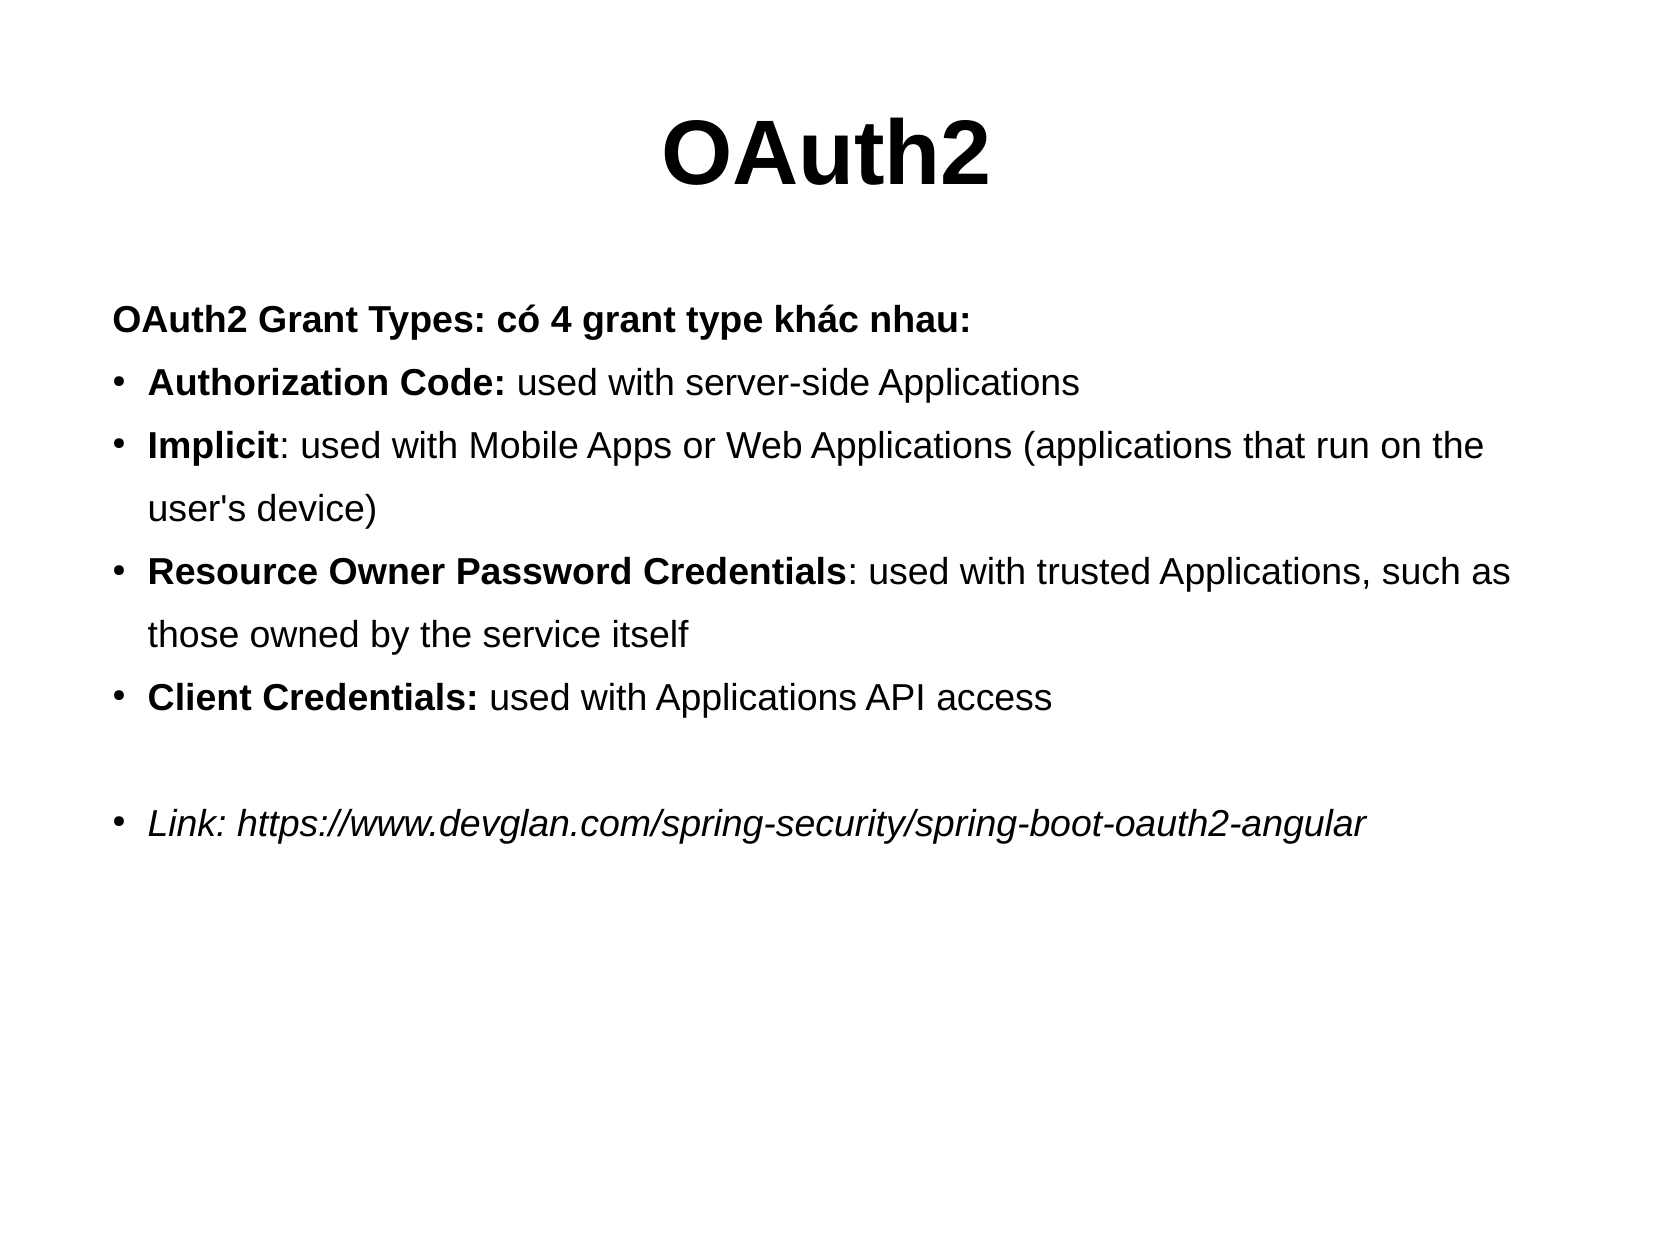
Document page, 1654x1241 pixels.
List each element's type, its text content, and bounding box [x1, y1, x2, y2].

text_box OAuth2 Grant Types: có 4 grant type khác nhau: Authorization Code: used with server-side Applications Implicit: used with Mobile Apps or Web Applications (applications that run on the user's device) Resource Owner Password Credentials: used with trusted Applications, such as those owned by the service itself Client Credentials: used with Applications API access Link: https://www.devglan.com/spring-security/spring-boot-oauth2-angular [97, 270, 1576, 991]
title OAuth2 [82, 49, 1571, 257]
